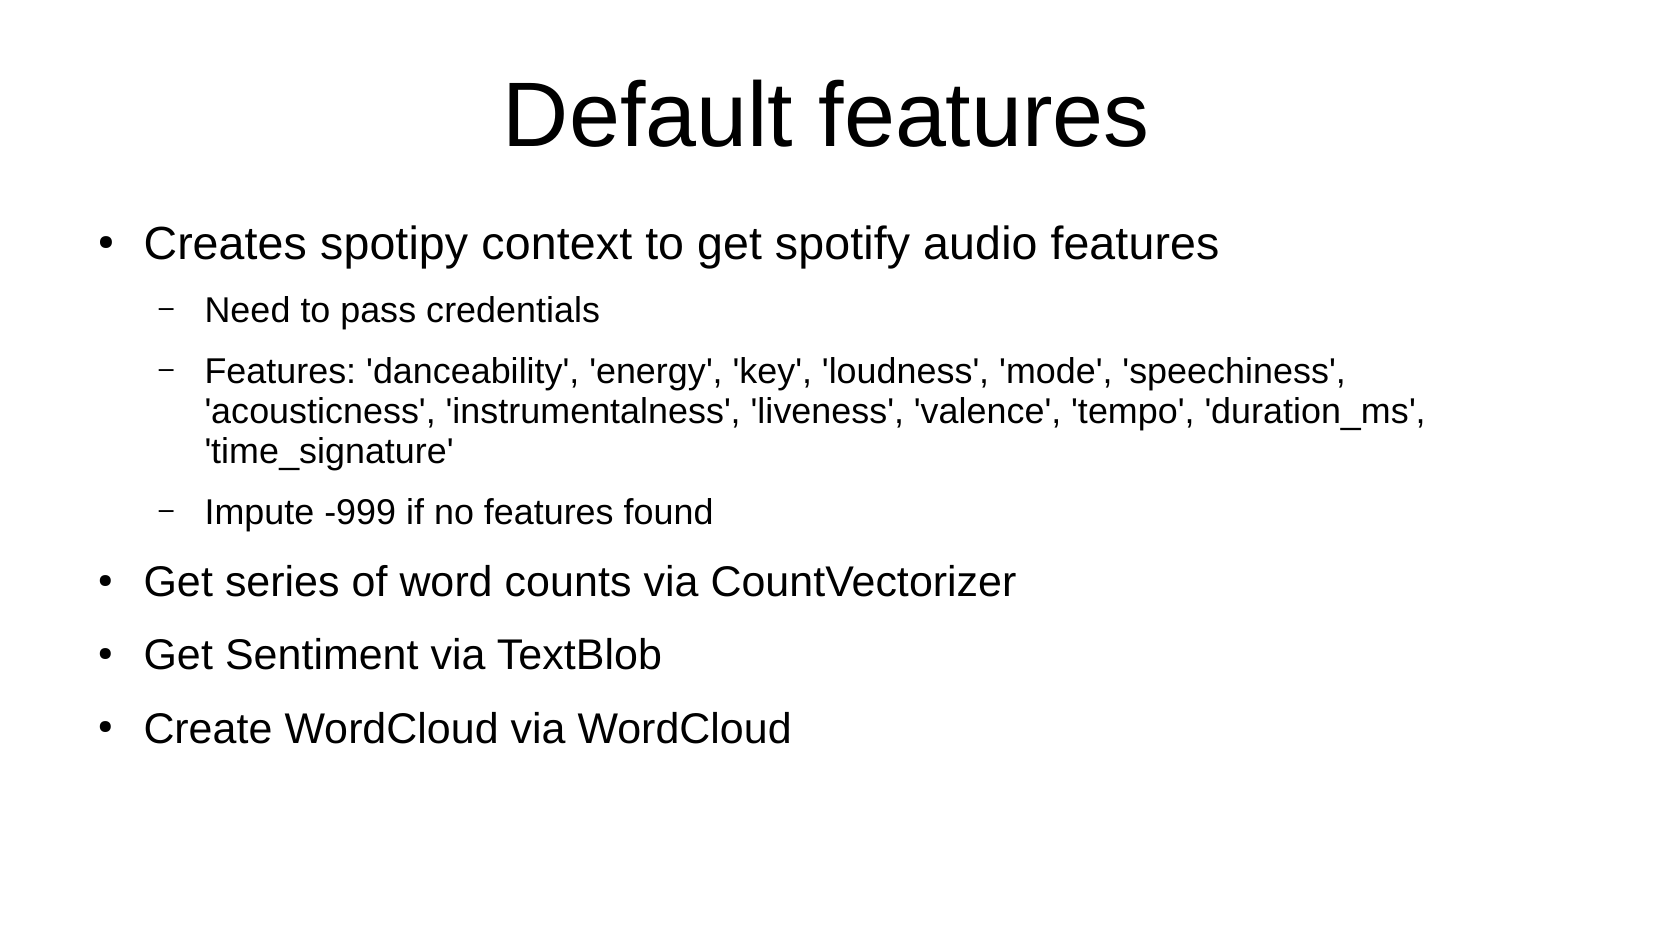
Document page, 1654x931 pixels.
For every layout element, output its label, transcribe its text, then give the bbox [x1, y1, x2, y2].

title Default features [82, 37, 1571, 193]
list Creates spotipy context to get spotify audio features Need to pass credentials Features: 'danceability', 'energy', 'key', 'loudness', 'mode', 'speechiness', 'acousticness', 'instrumentalness', 'liveness', 'valence', 'tempo', 'duration_ms', 'time_signature' Impute -999 if no features found Get series of word counts via CountVectorizer Get Sentiment via TextBlob Create WordCloud via WordCloud [82, 217, 1571, 758]
